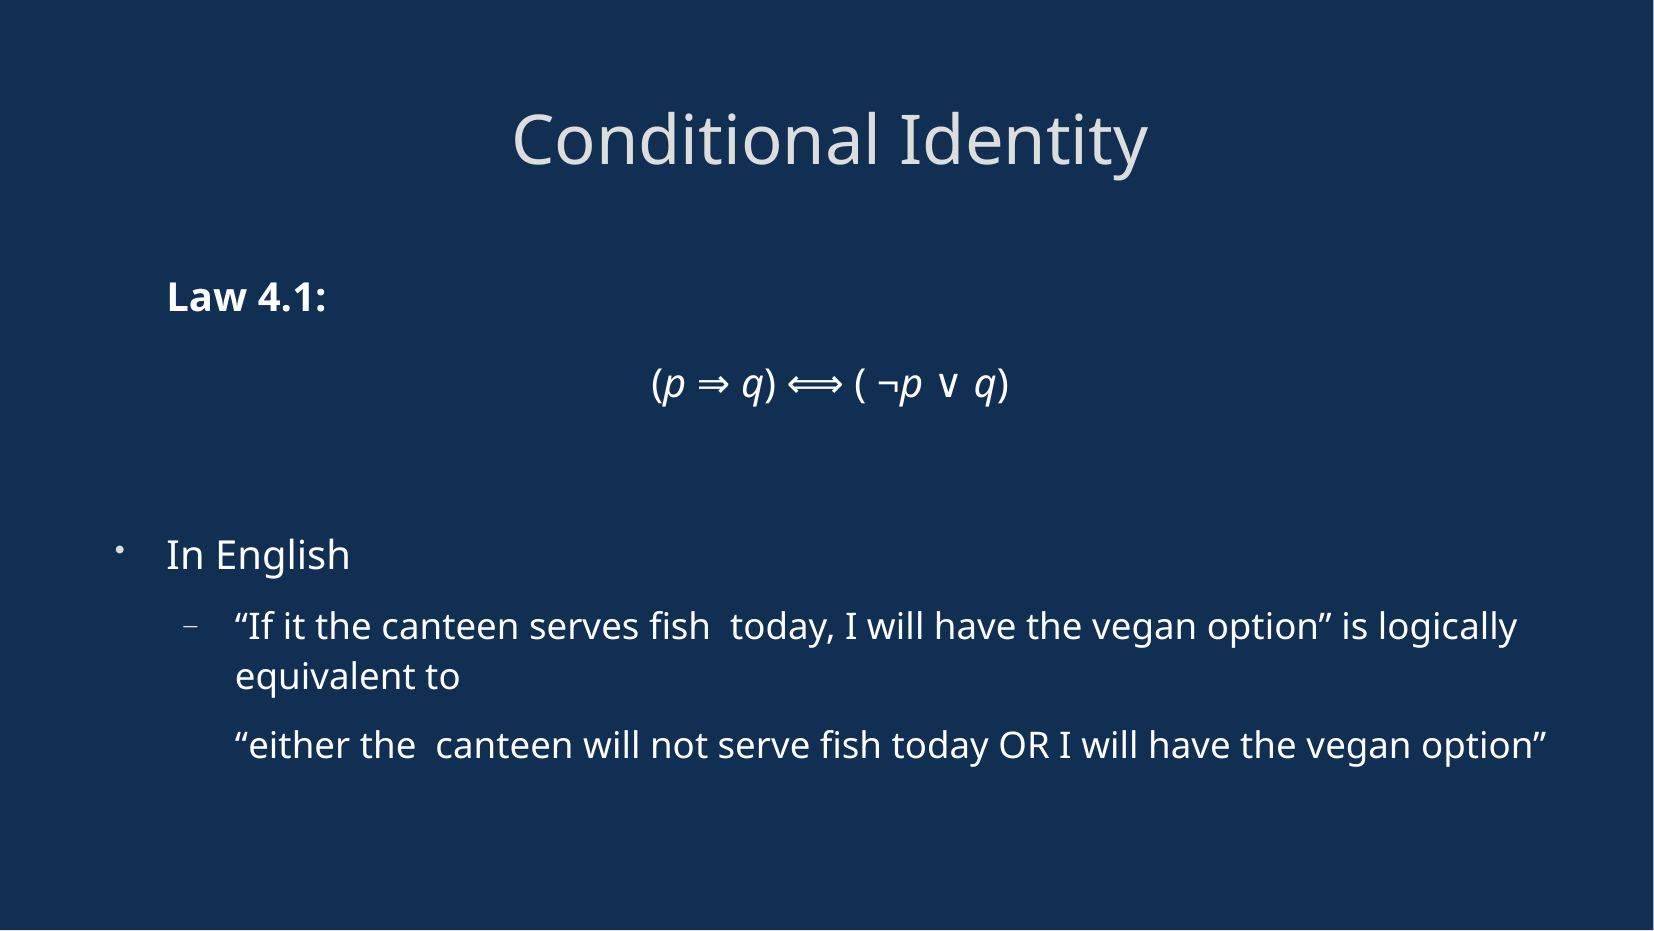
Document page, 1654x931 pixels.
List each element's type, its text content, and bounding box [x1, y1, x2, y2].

list Law 4.1: (p ⇒ q) ⟺ ( ¬p ∨ q) In English “If it the canteen serves fish today, I will have the vegan option” is logically equivalent to “either the canteen will not serve fish today OR I will have the vegan option” [97, 268, 1563, 806]
title Conditional Identity [97, 56, 1563, 220]
